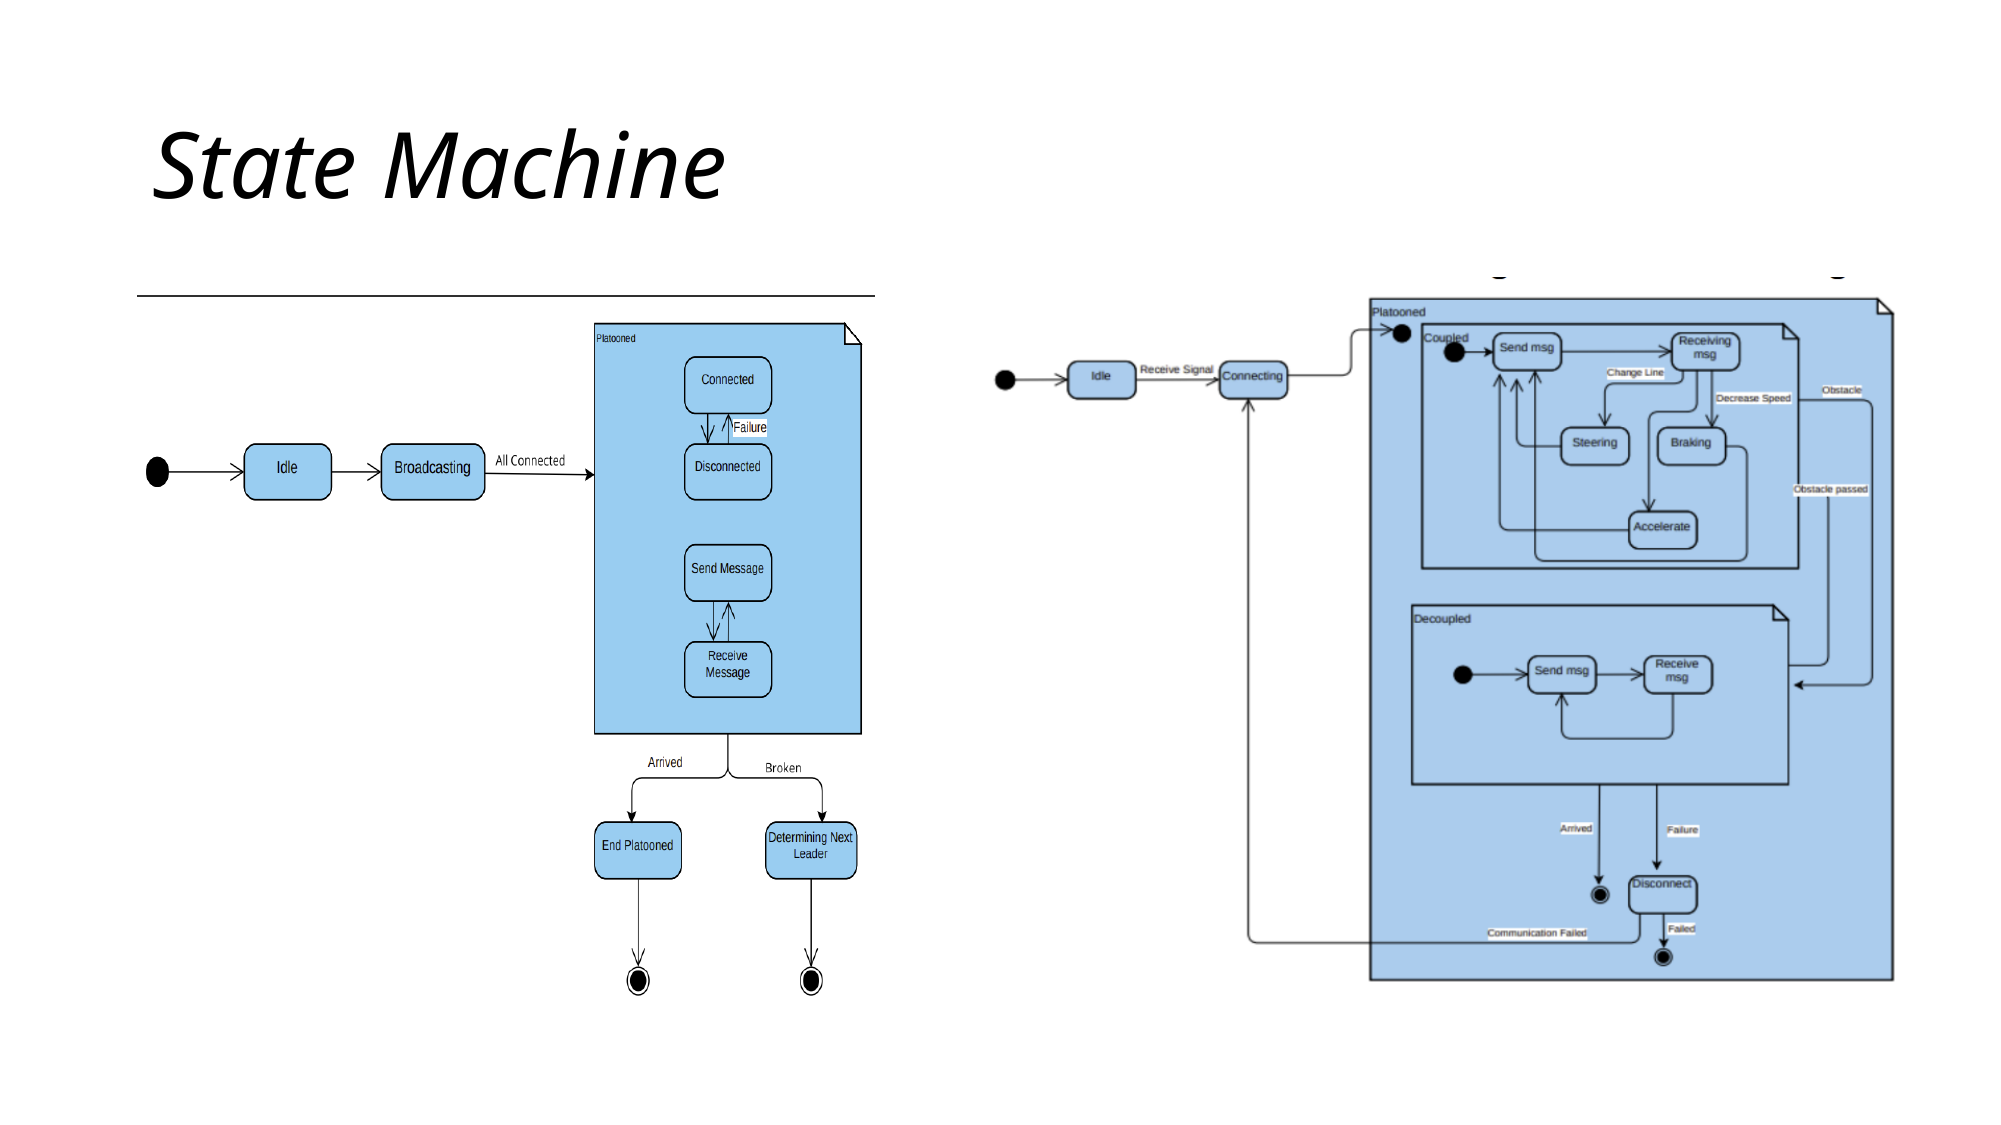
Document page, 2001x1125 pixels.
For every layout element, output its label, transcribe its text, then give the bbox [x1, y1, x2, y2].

picture [985, 277, 1926, 995]
title State Machine [137, 59, 1863, 278]
picture [137, 295, 875, 1010]
